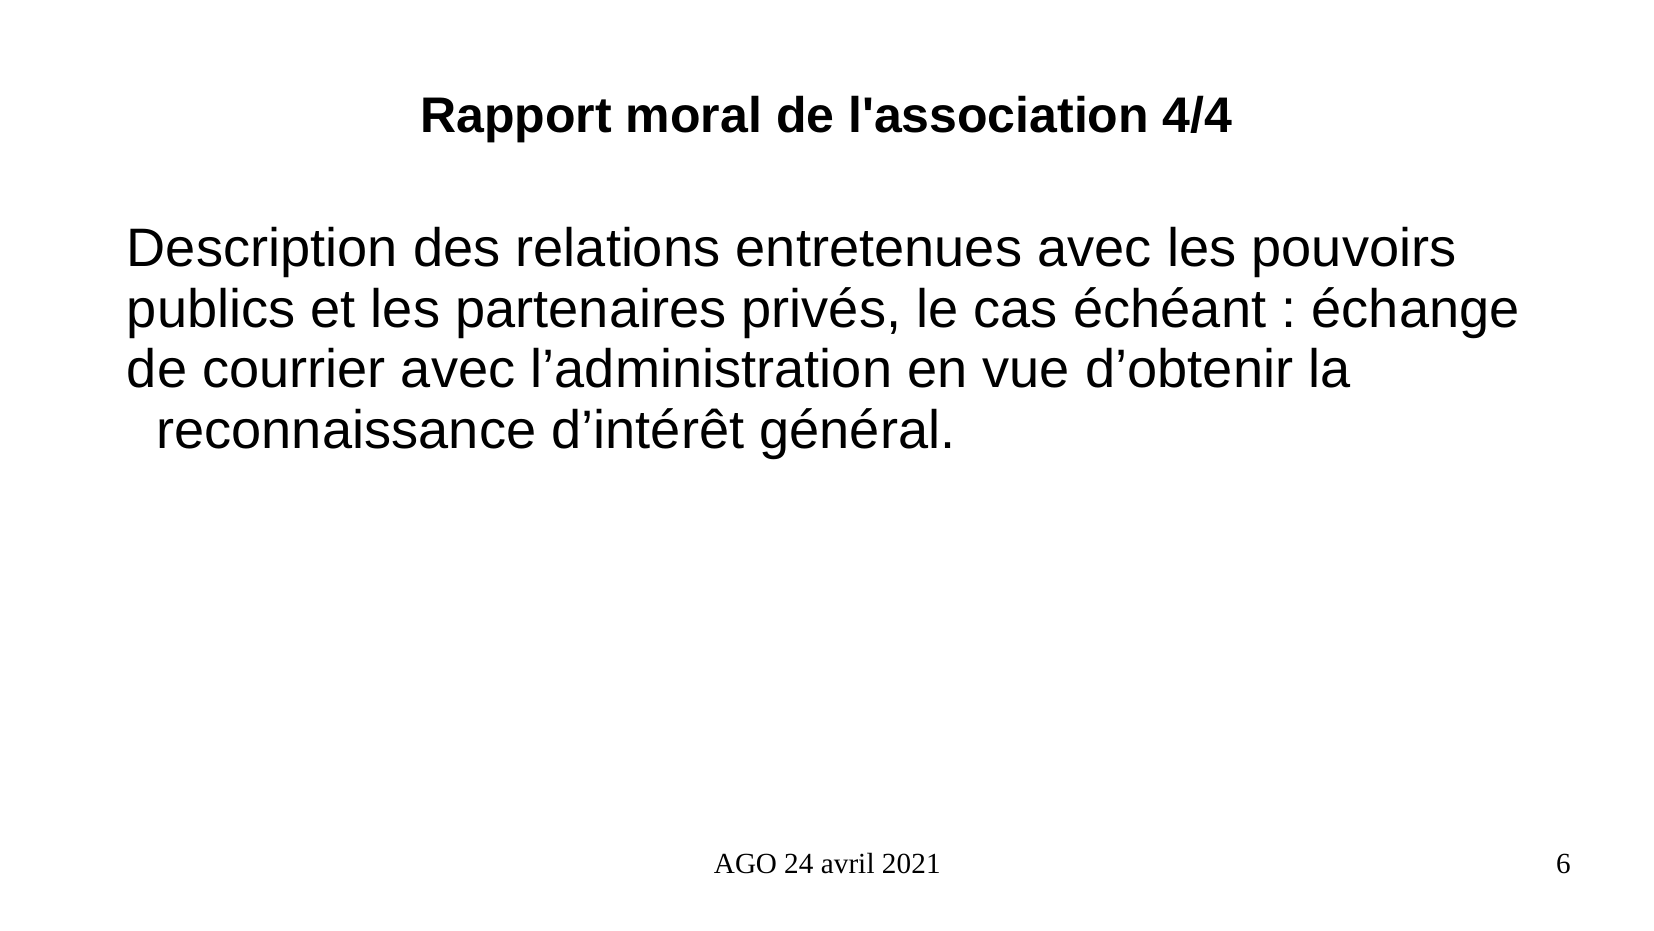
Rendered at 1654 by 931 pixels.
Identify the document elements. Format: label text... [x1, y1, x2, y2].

list Description des relations entretenues avec les pouvoirs publics et les partenaires privés, le cas échéant : échange de courrier avec l’administration en vue d’obtenir la reconnaissance d’intérêt général. [82, 217, 1571, 758]
title Rapport moral de l'association 4/4 [82, 37, 1571, 193]
